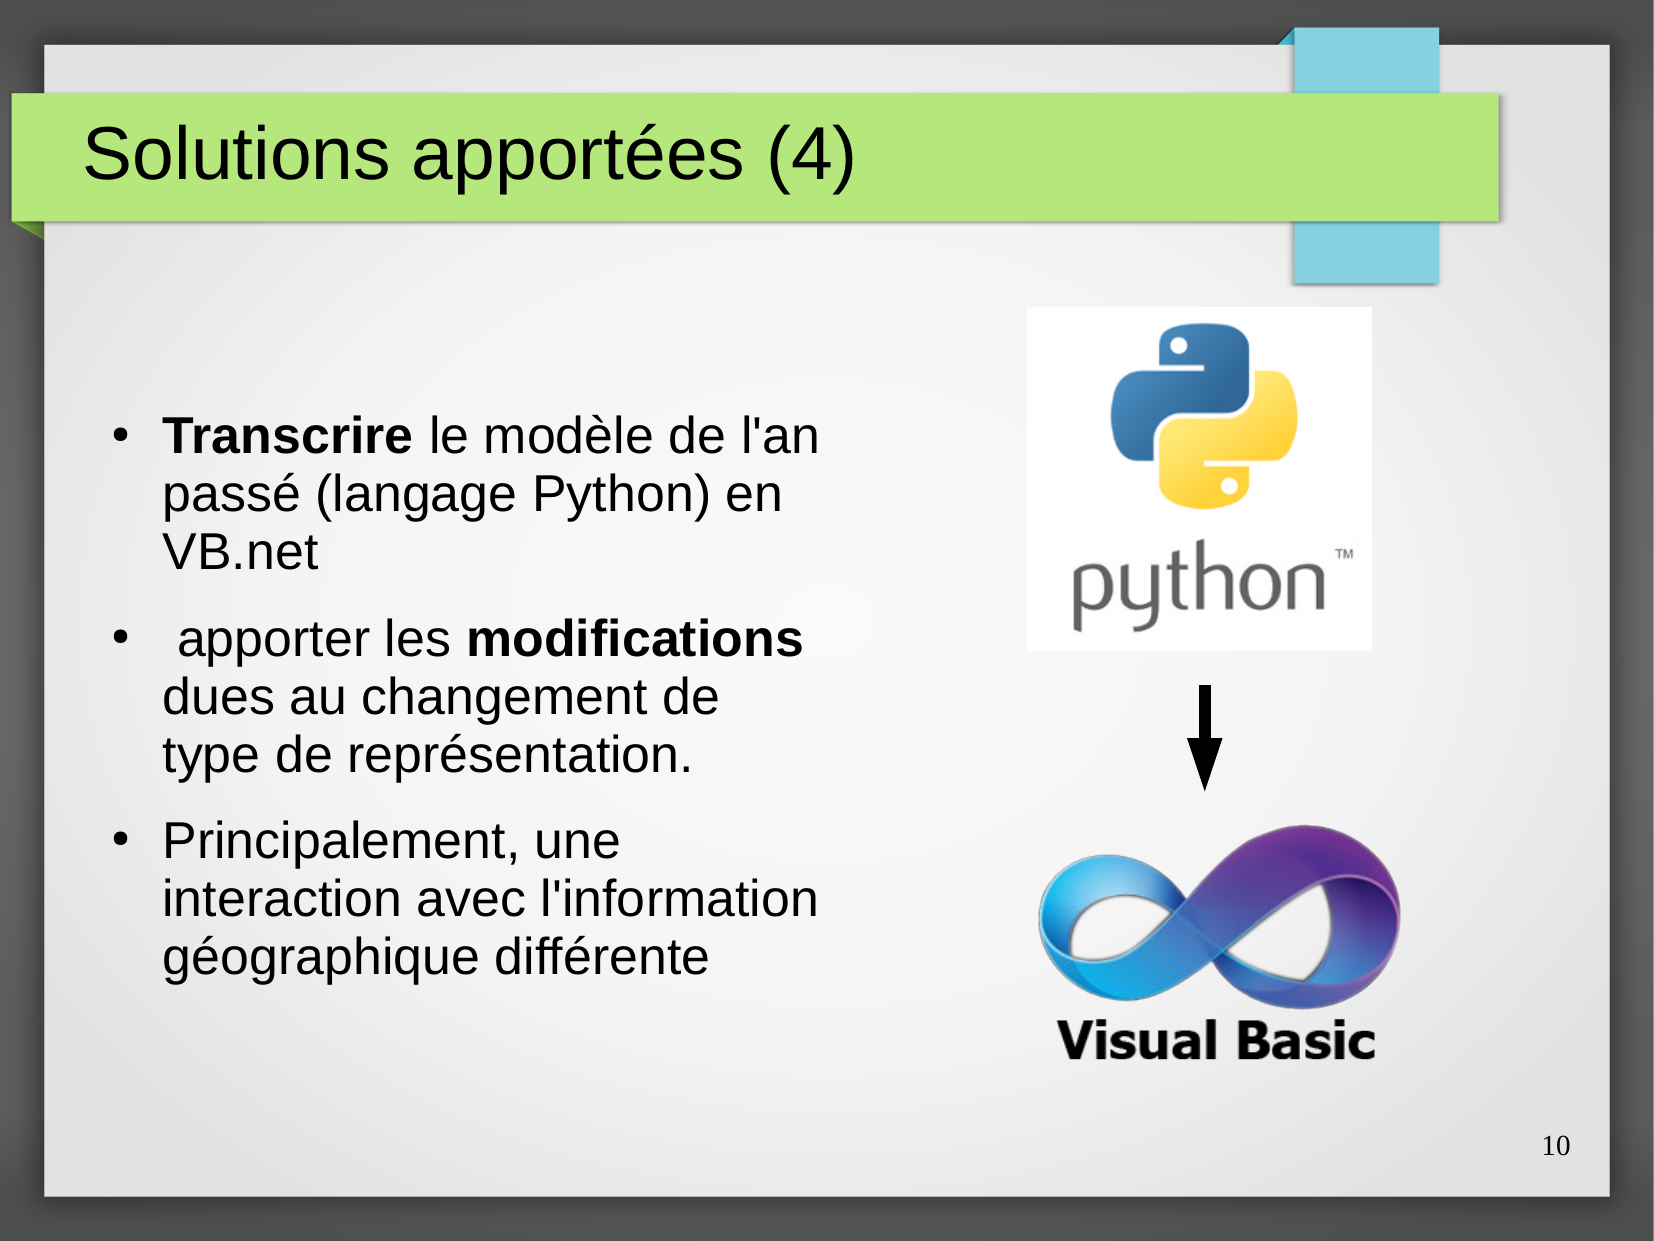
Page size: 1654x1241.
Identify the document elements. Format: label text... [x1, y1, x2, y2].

picture [0, 0, 1654, 1241]
title Solutions apportées (4) [82, 94, 1264, 213]
list Transcrire le modèle de l'an passé (langage Python) en VB.net apporter les modifications dues au changement de type de représentation. Principalement, une interaction avec l'information géographique différente [94, 331, 827, 1052]
